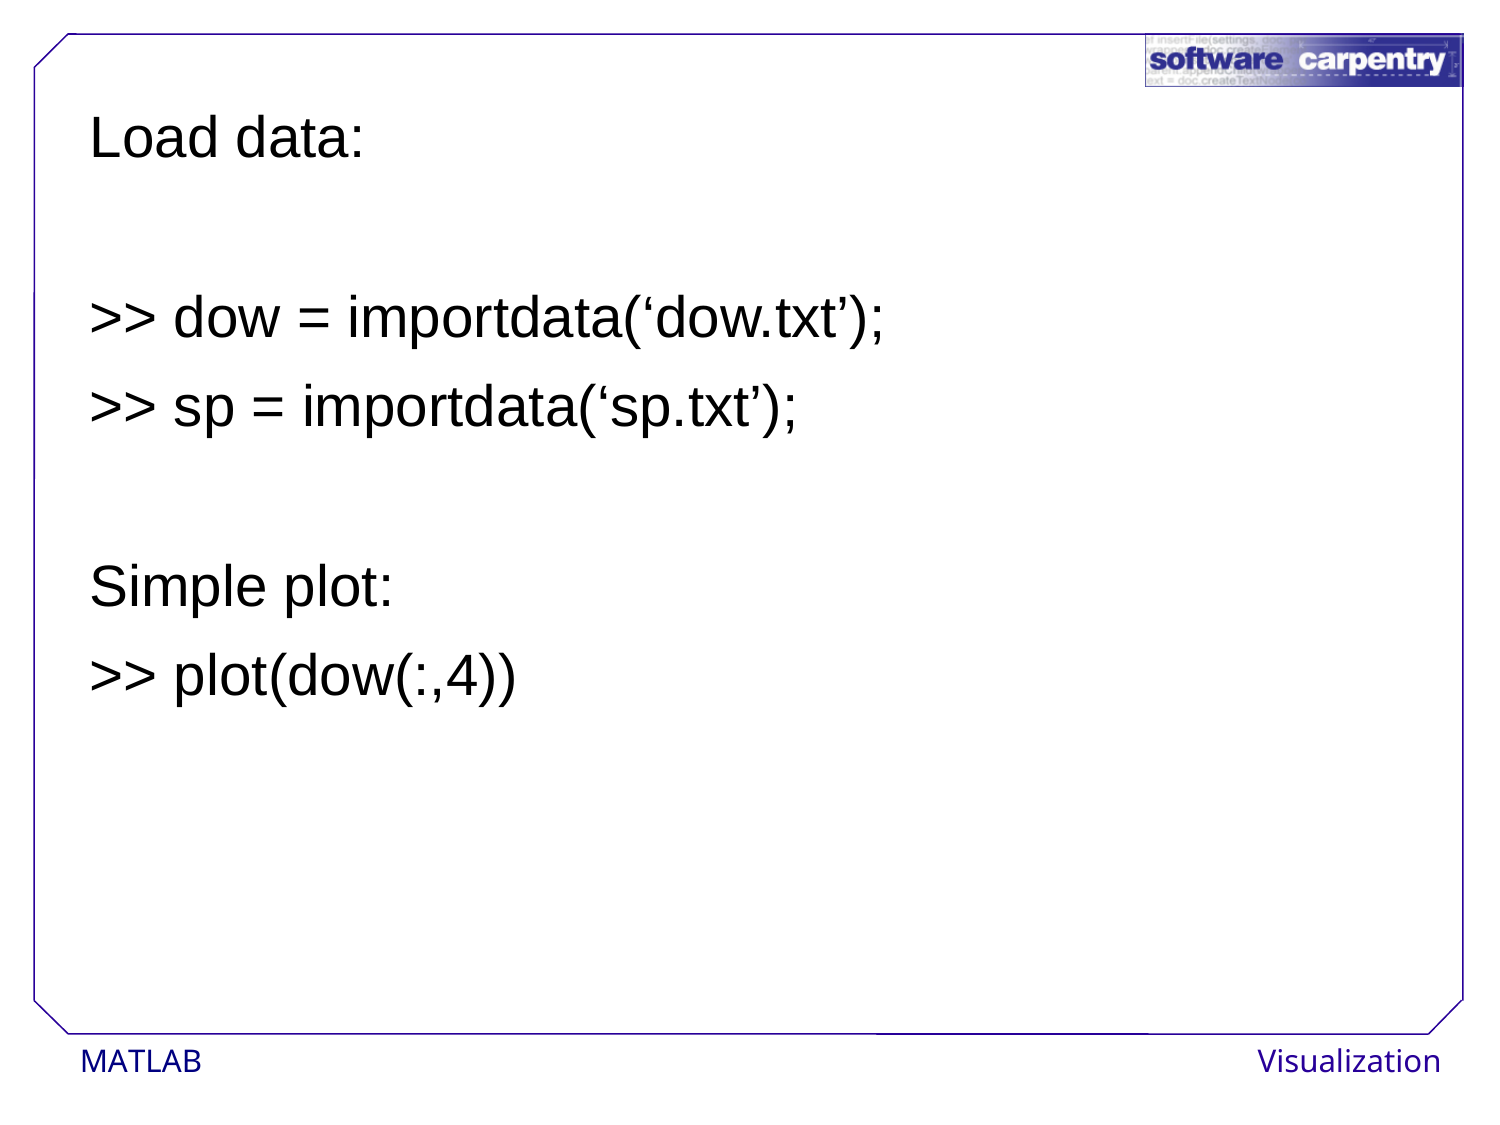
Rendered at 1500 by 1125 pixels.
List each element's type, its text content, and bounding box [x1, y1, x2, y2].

picture [1145, 33, 1464, 87]
list Load data: >> dow = importdata(‘dow.txt’); >> sp = importdata(‘sp.txt’); Simple plot: >> plot(dow(:,4)) [75, 99, 1363, 1013]
